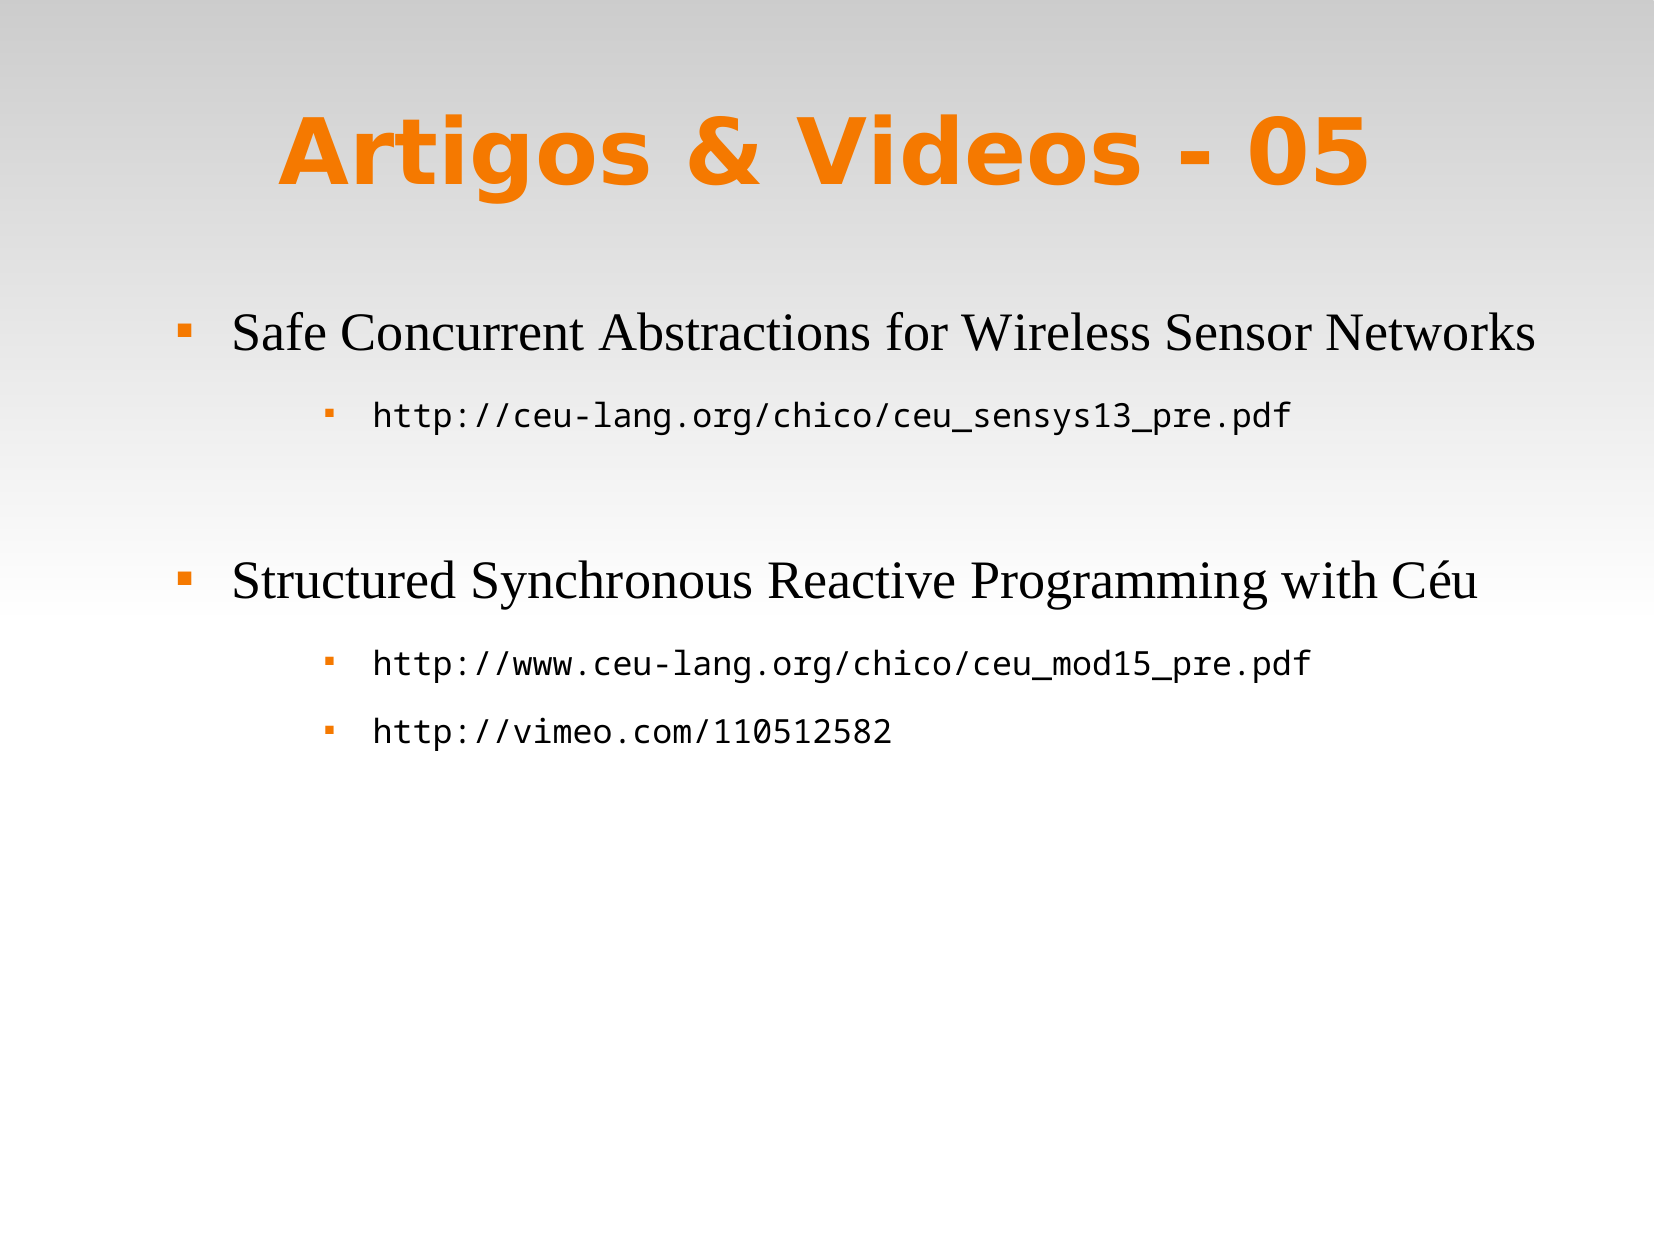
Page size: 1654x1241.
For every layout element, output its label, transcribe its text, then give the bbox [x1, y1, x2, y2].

list Safe Concurrent Abstractions for Wireless Sensor Networks http://ceu-lang.org/chico/ceu_sensys13_pre.pdf Structured Synchronous Reactive Programming with Céu http://www.ceu-lang.org/chico/ceu_mod15_pre.pdf http://vimeo.com/110512582 [89, 302, 1576, 1121]
title Artigos & Videos - 05 [82, 49, 1571, 257]
